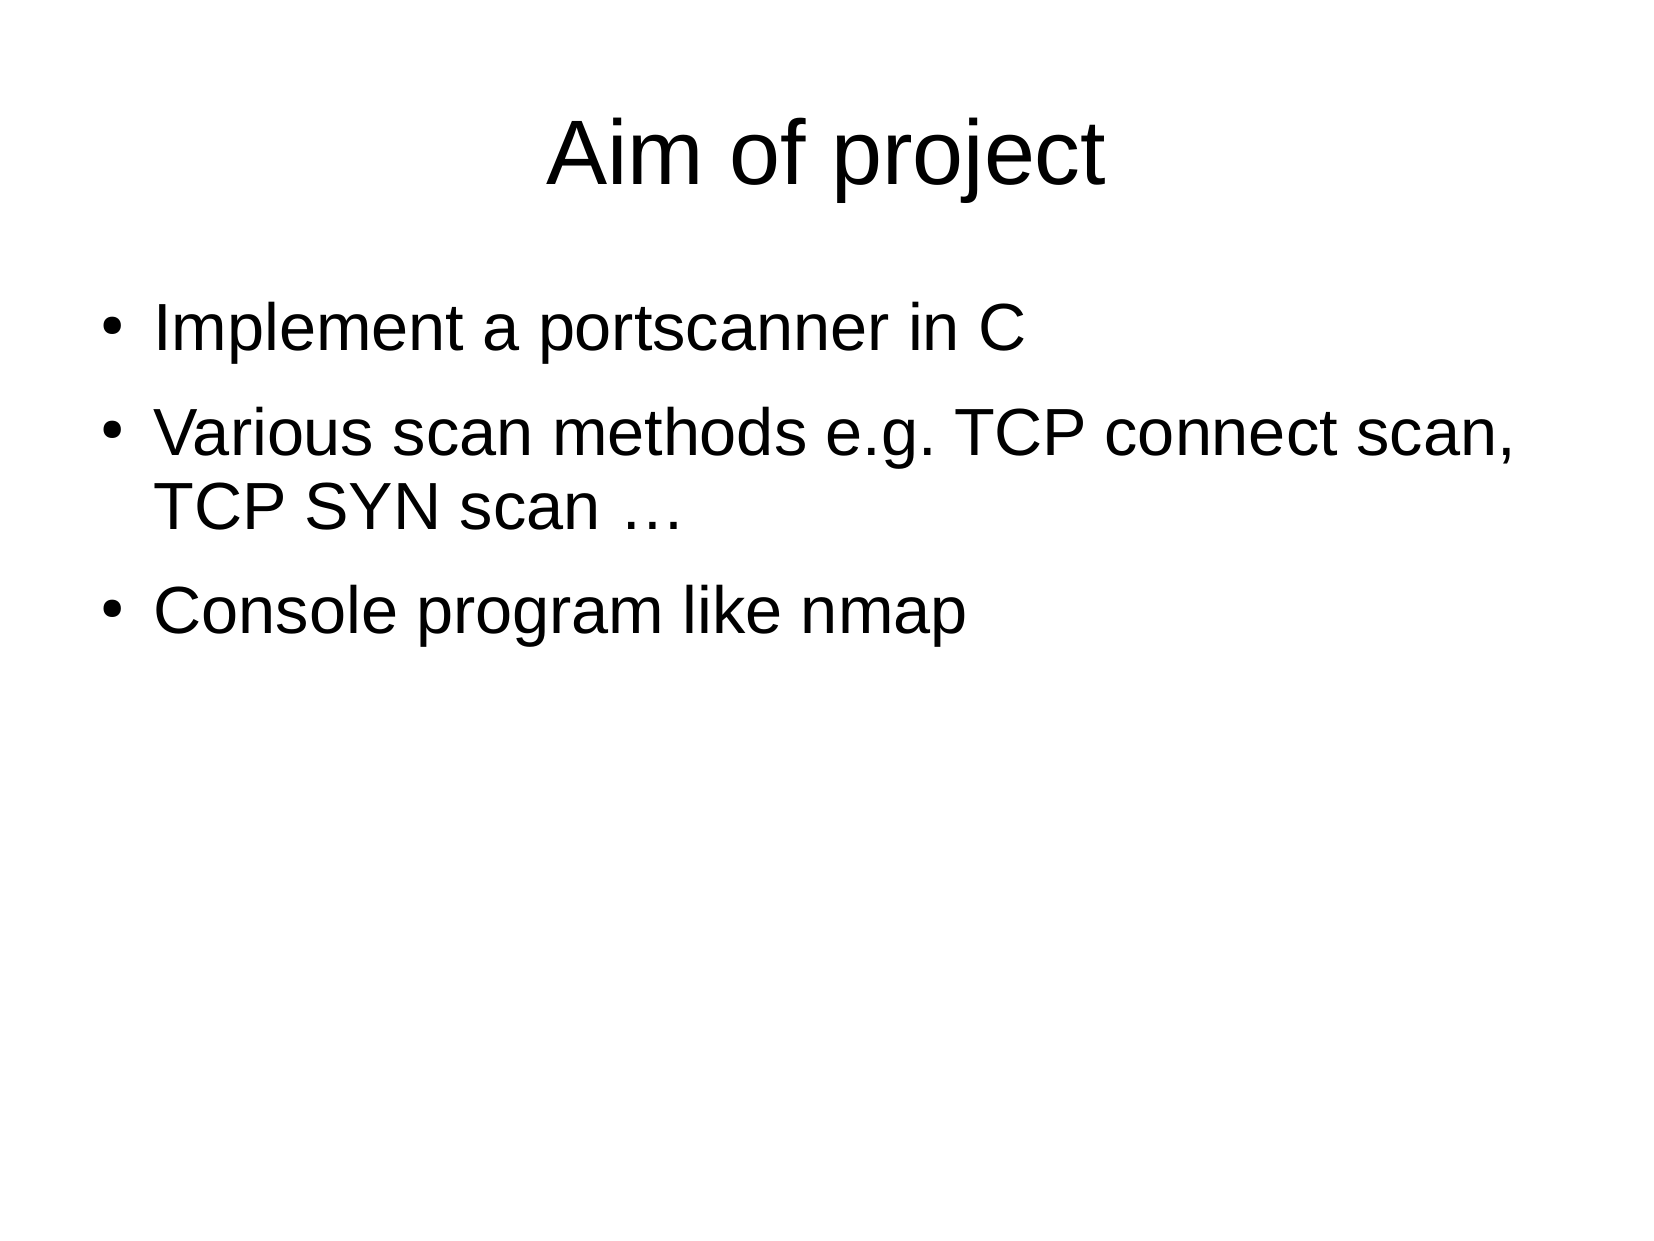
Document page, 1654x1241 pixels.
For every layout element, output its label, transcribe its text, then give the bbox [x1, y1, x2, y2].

list Implement a portscanner in C Various scan methods e.g. TCP connect scan, TCP SYN scan … Console program like nmap [82, 290, 1571, 1010]
title Aim of project [82, 49, 1571, 257]
